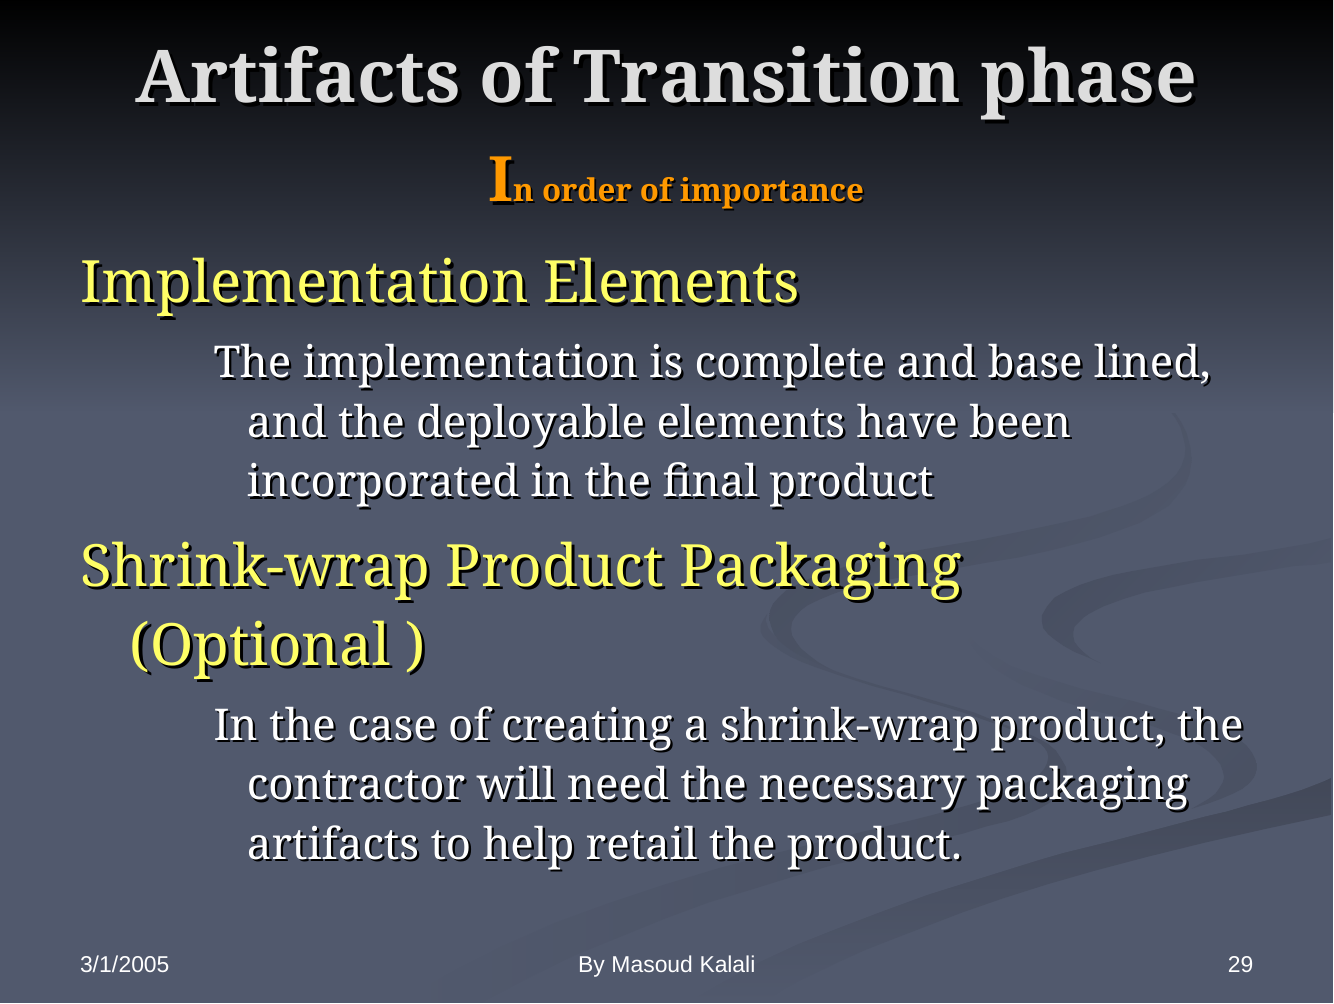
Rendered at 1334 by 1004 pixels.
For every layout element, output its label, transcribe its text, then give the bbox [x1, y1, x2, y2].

title Artifacts of Transition phase In order of importance [66, 29, 1267, 218]
list Implementation Elements The implementation is complete and base lined, and the deployable elements have been incorporated in the final product Shrink-wrap Product Packaging (Optional ) In the case of creating a shrink-wrap product, the contractor will need the necessary packaging artifacts to help retail the product. [66, 234, 1267, 897]
